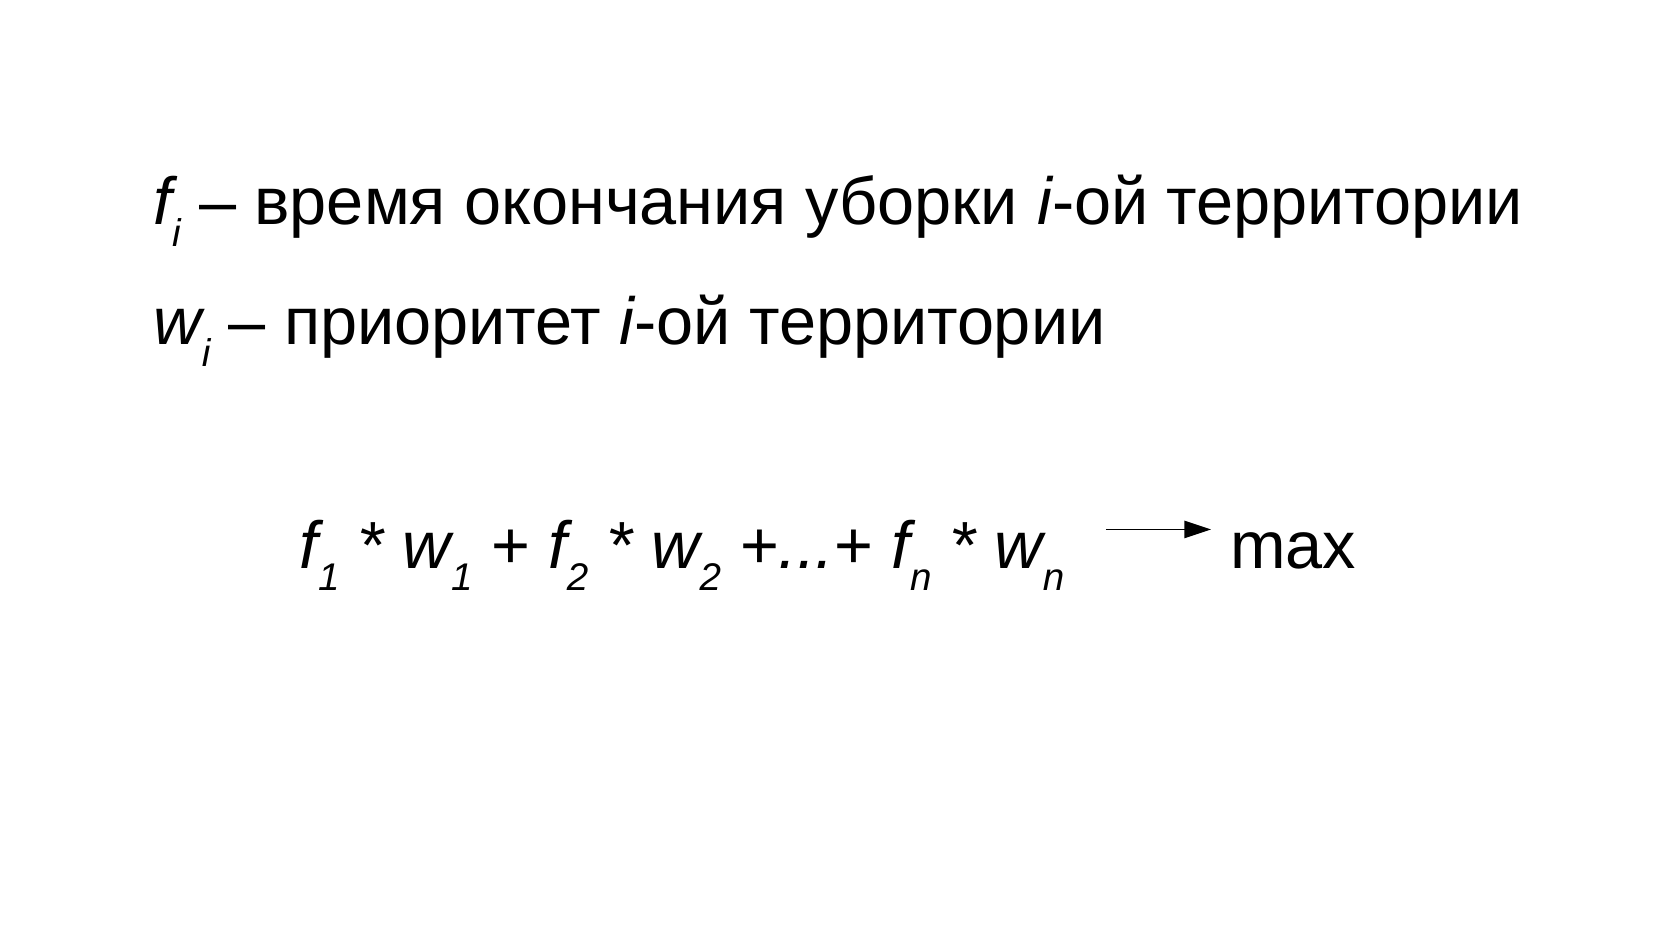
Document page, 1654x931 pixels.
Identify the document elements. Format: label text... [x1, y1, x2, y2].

list fi – время окончания уборки i-ой территории wi – приоритет i-ой территории f1 * w1 + f2 * w2 +...+ fn * wn max [82, 60, 1571, 758]
